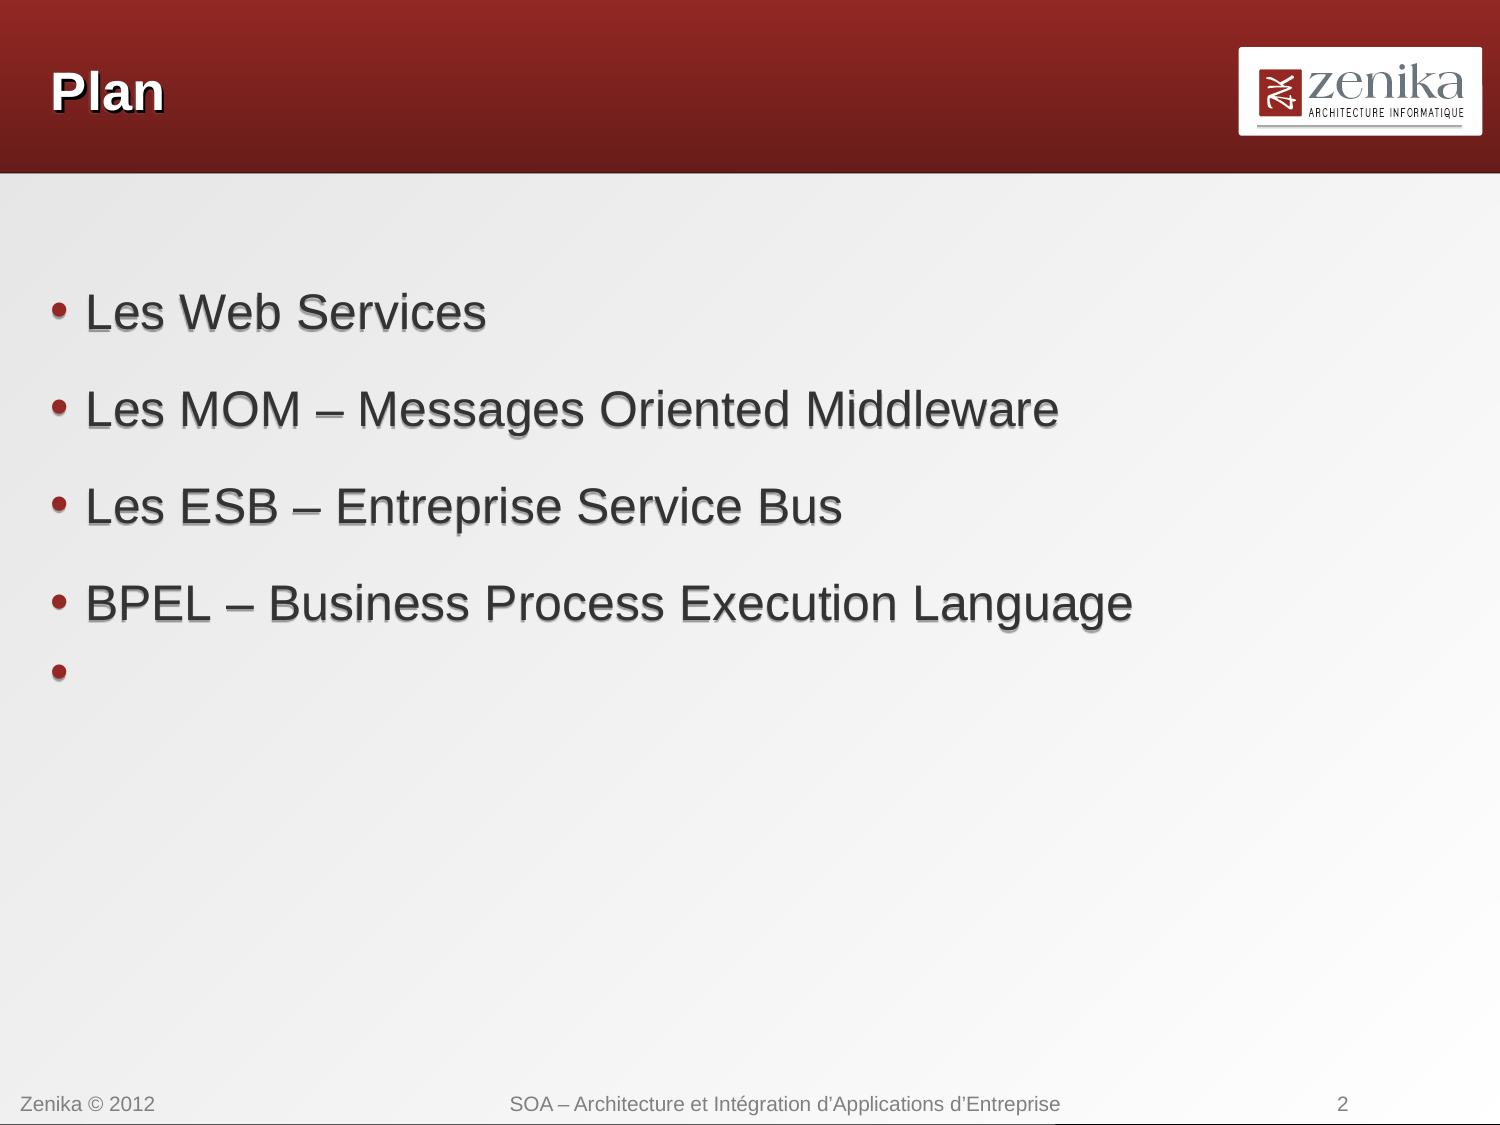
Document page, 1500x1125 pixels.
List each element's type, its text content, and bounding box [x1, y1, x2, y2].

title Plan [50, 9, 1206, 173]
list Les Web Services Les MOM – Messages Oriented Middleware Les ESB – Entreprise Service Bus BPEL – Business Process Execution Language [50, 249, 1435, 1064]
